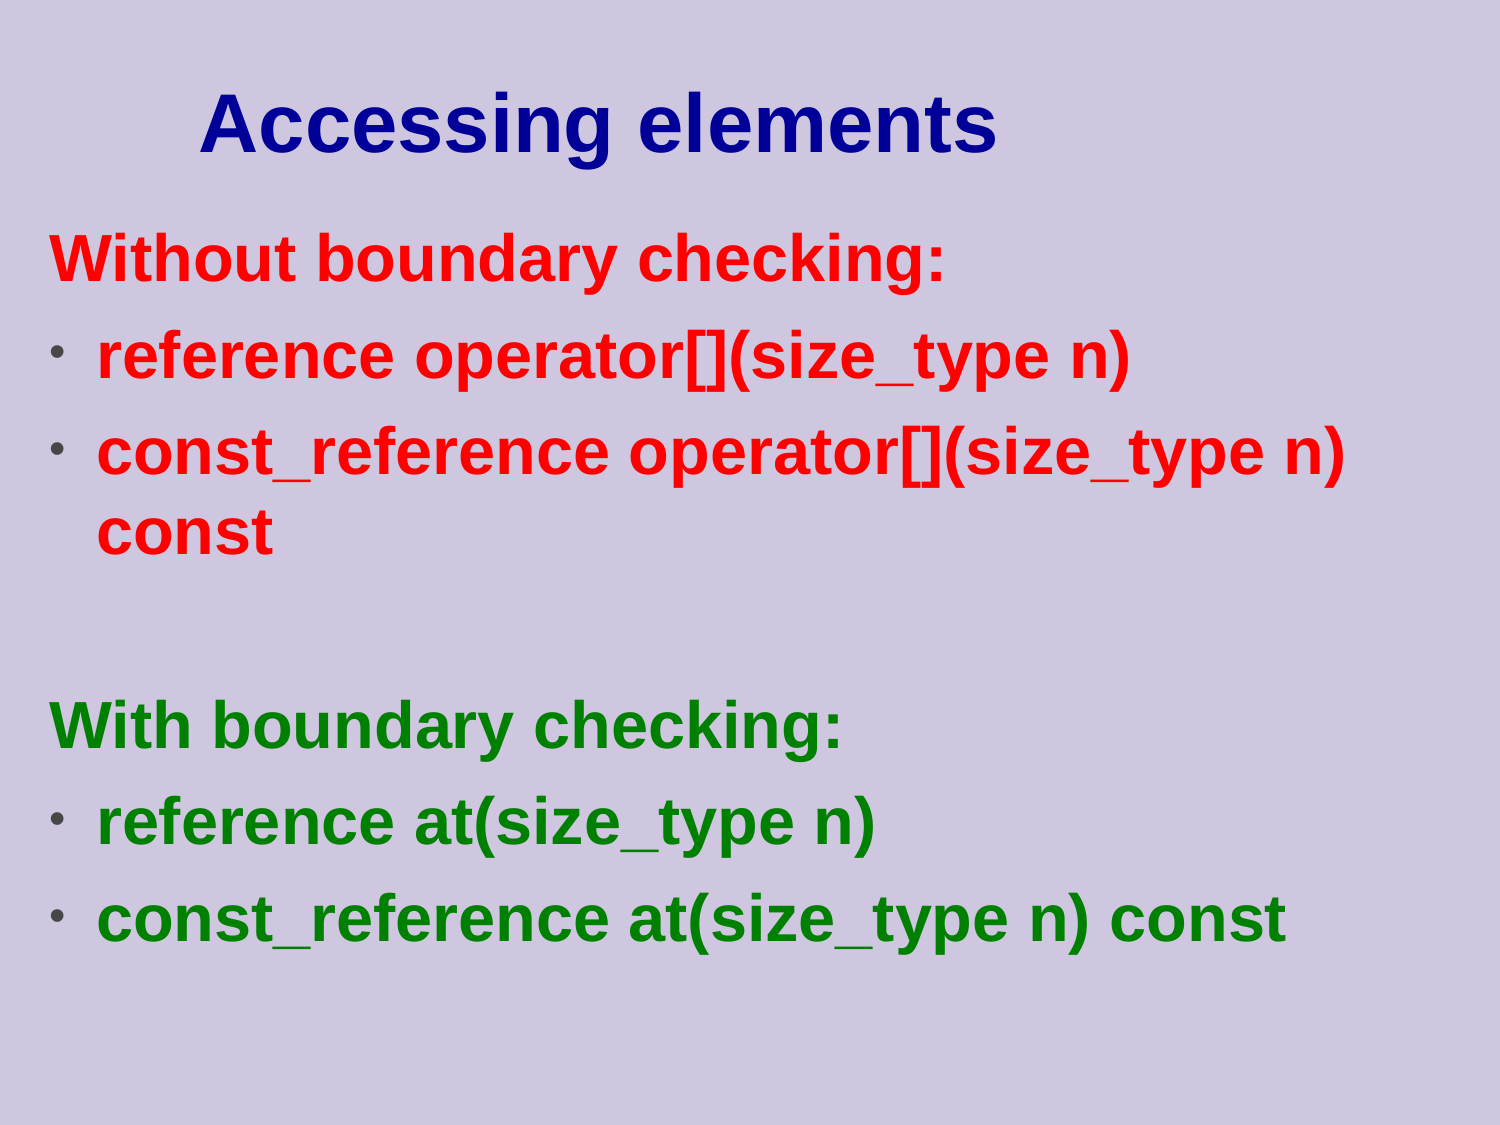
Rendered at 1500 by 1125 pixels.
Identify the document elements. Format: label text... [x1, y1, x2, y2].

list Without boundary checking: reference operator[](size_type n) const_reference operator[](size_type n) const With boundary checking: reference at(size_type n) const_reference at(size_type n) const [49, 215, 1468, 1040]
title Accessing elements [198, 32, 1468, 206]
